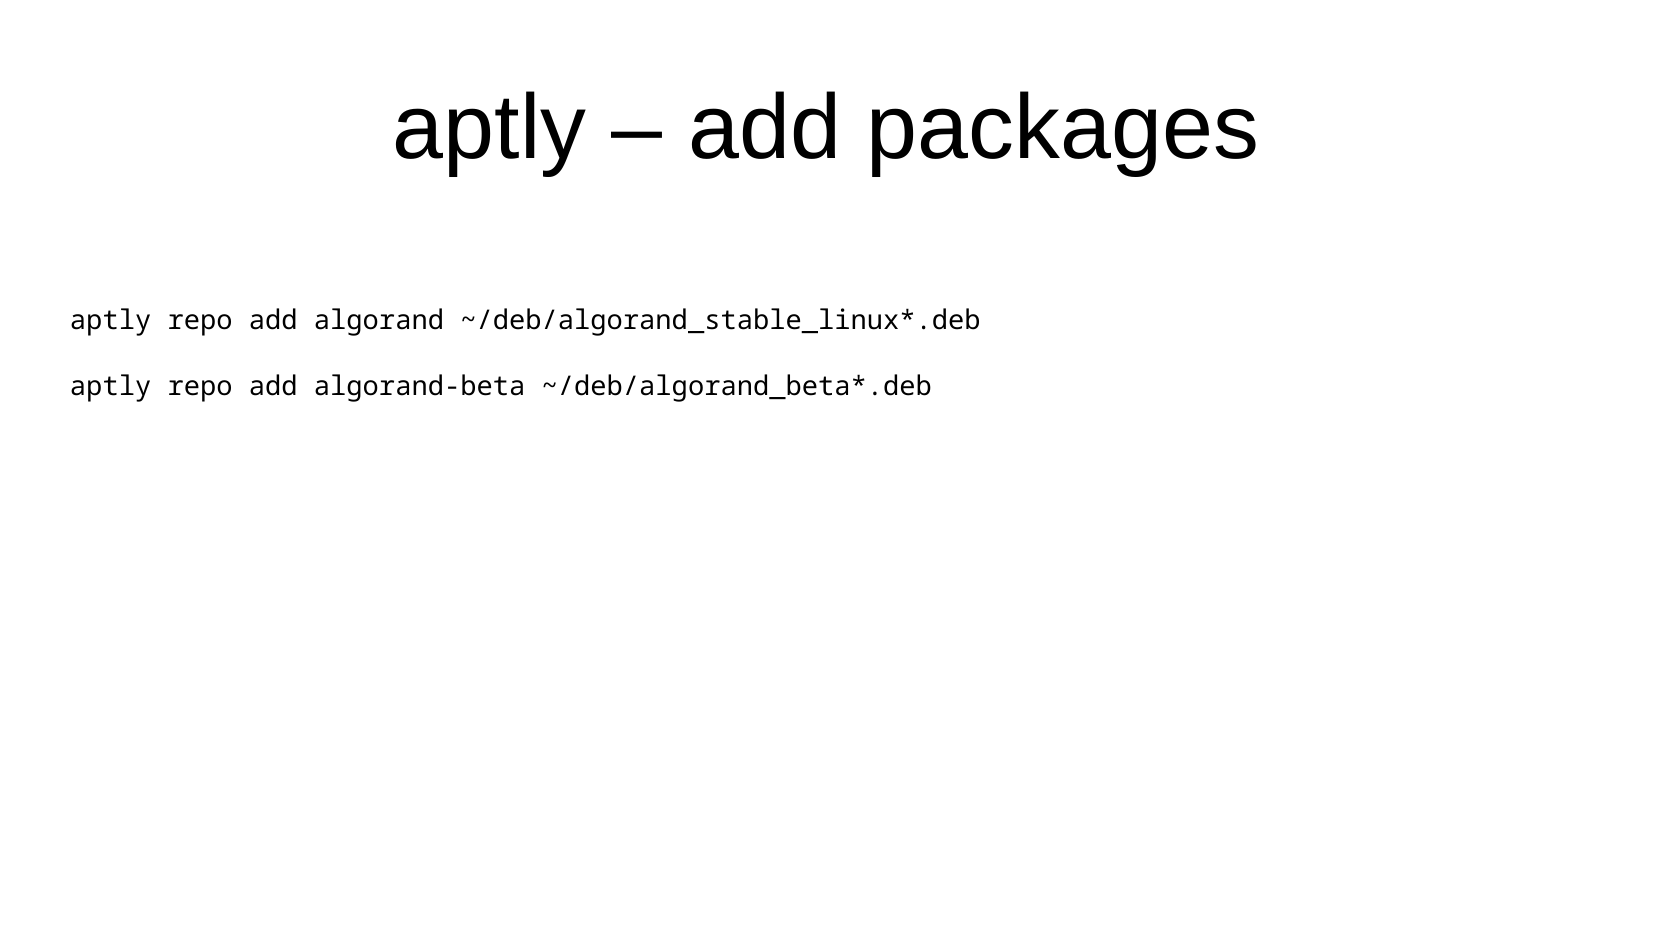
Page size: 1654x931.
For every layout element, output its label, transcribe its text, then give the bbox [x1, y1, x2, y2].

title aptly – add packages [82, 48, 1571, 205]
list aptly repo add algorand ~/deb/algorand_stable_linux*.deb aptly repo add algorand-beta ~/deb/algorand_beta*.deb [0, 234, 1575, 812]
